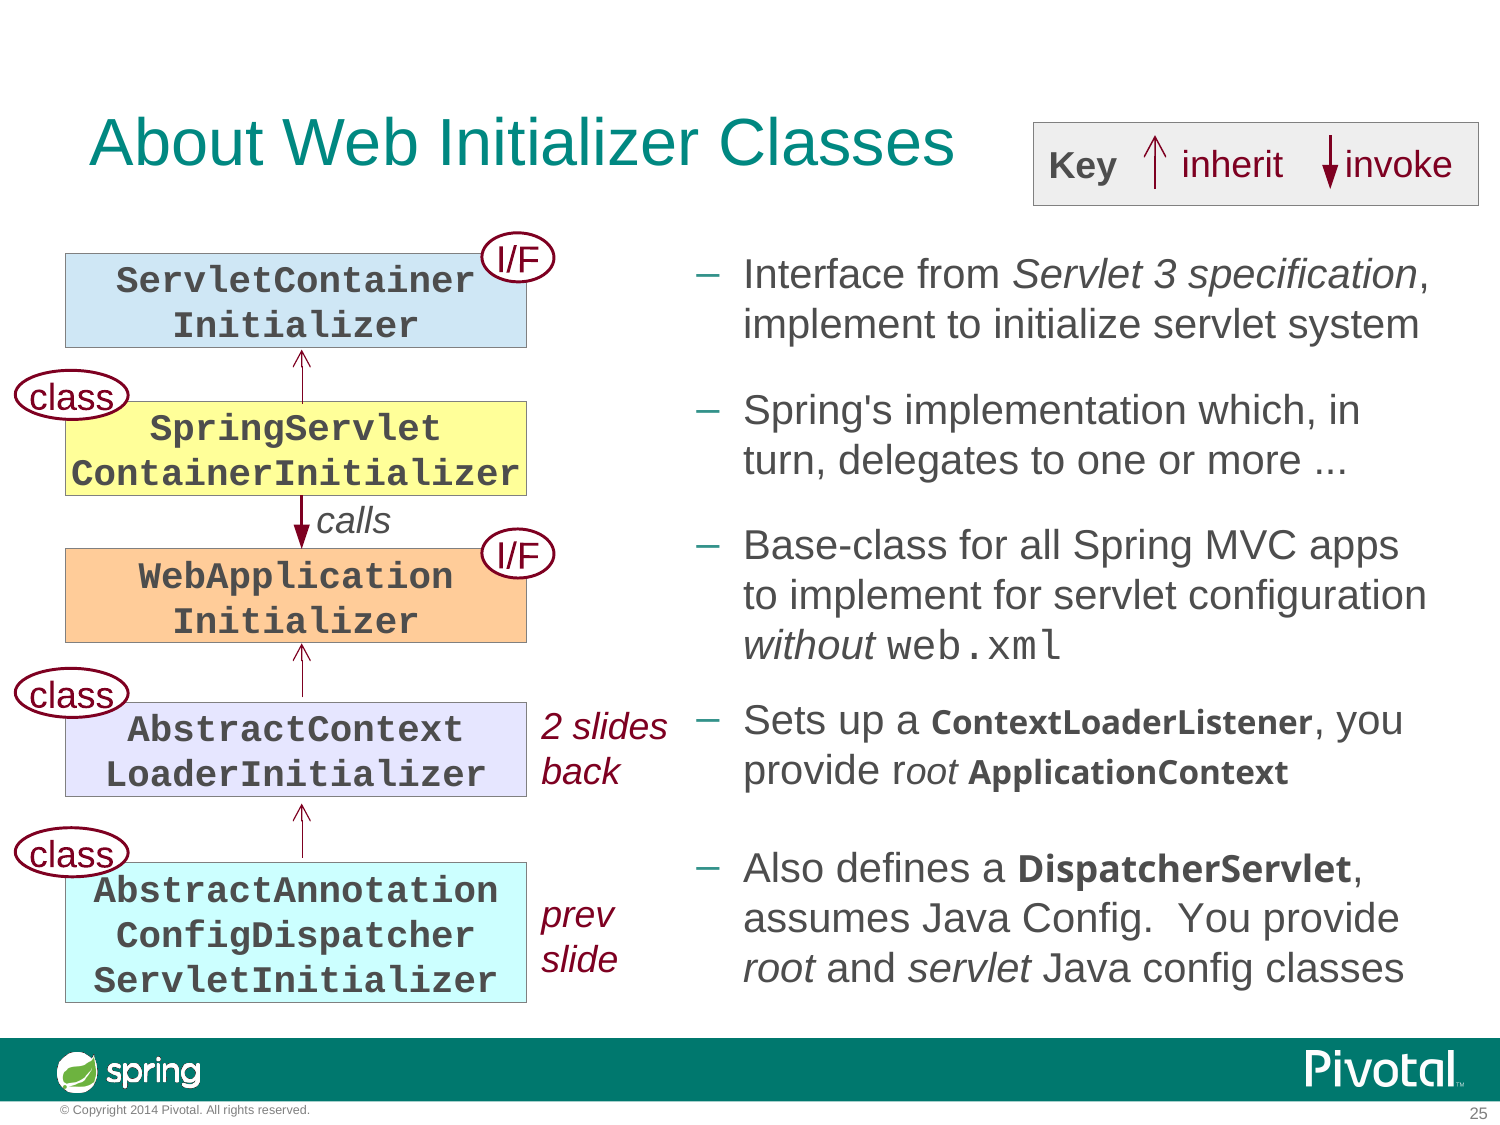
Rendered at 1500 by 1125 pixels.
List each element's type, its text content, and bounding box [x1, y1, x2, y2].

picture [1306, 1050, 1464, 1087]
text_box inherit [1166, 132, 1299, 193]
text_box I/F [481, 528, 554, 579]
text_box 2 slides back [526, 694, 691, 806]
text_box I/F [481, 232, 554, 282]
text_box calls [301, 489, 407, 549]
text_box AbstractContext LoaderInitializer [65, 702, 526, 797]
text_box prev slide [526, 882, 662, 991]
picture [32, 1041, 210, 1103]
text_box ServletContainer Initializer [65, 253, 527, 348]
text_box class [15, 668, 129, 718]
text_box class [15, 827, 129, 877]
text_box Key [1033, 122, 1479, 206]
list Interface from Servlet 3 specification, implement to initialize servlet system Spring's implementation which, in turn, delegates to one or more ... Base-class for all Spring MVC apps to implement for servlet configuration without web.xml Sets up a ContextLoaderListener, you provide root ApplicationContext Also defines a DispatcherServlet, assumes Java Config. You provide root and servlet Java config classes [606, 238, 1446, 1026]
text_box SpringServlet ContainerInitializer [65, 401, 527, 496]
text_box AbstractAnnotation ConfigDispatcher ServletInitializer [65, 862, 527, 1003]
text_box WebApplication Initializer [65, 548, 527, 643]
title About Web Initializer Classes [75, 45, 1426, 233]
text_box class [15, 370, 129, 420]
text_box invoke [1330, 132, 1469, 193]
